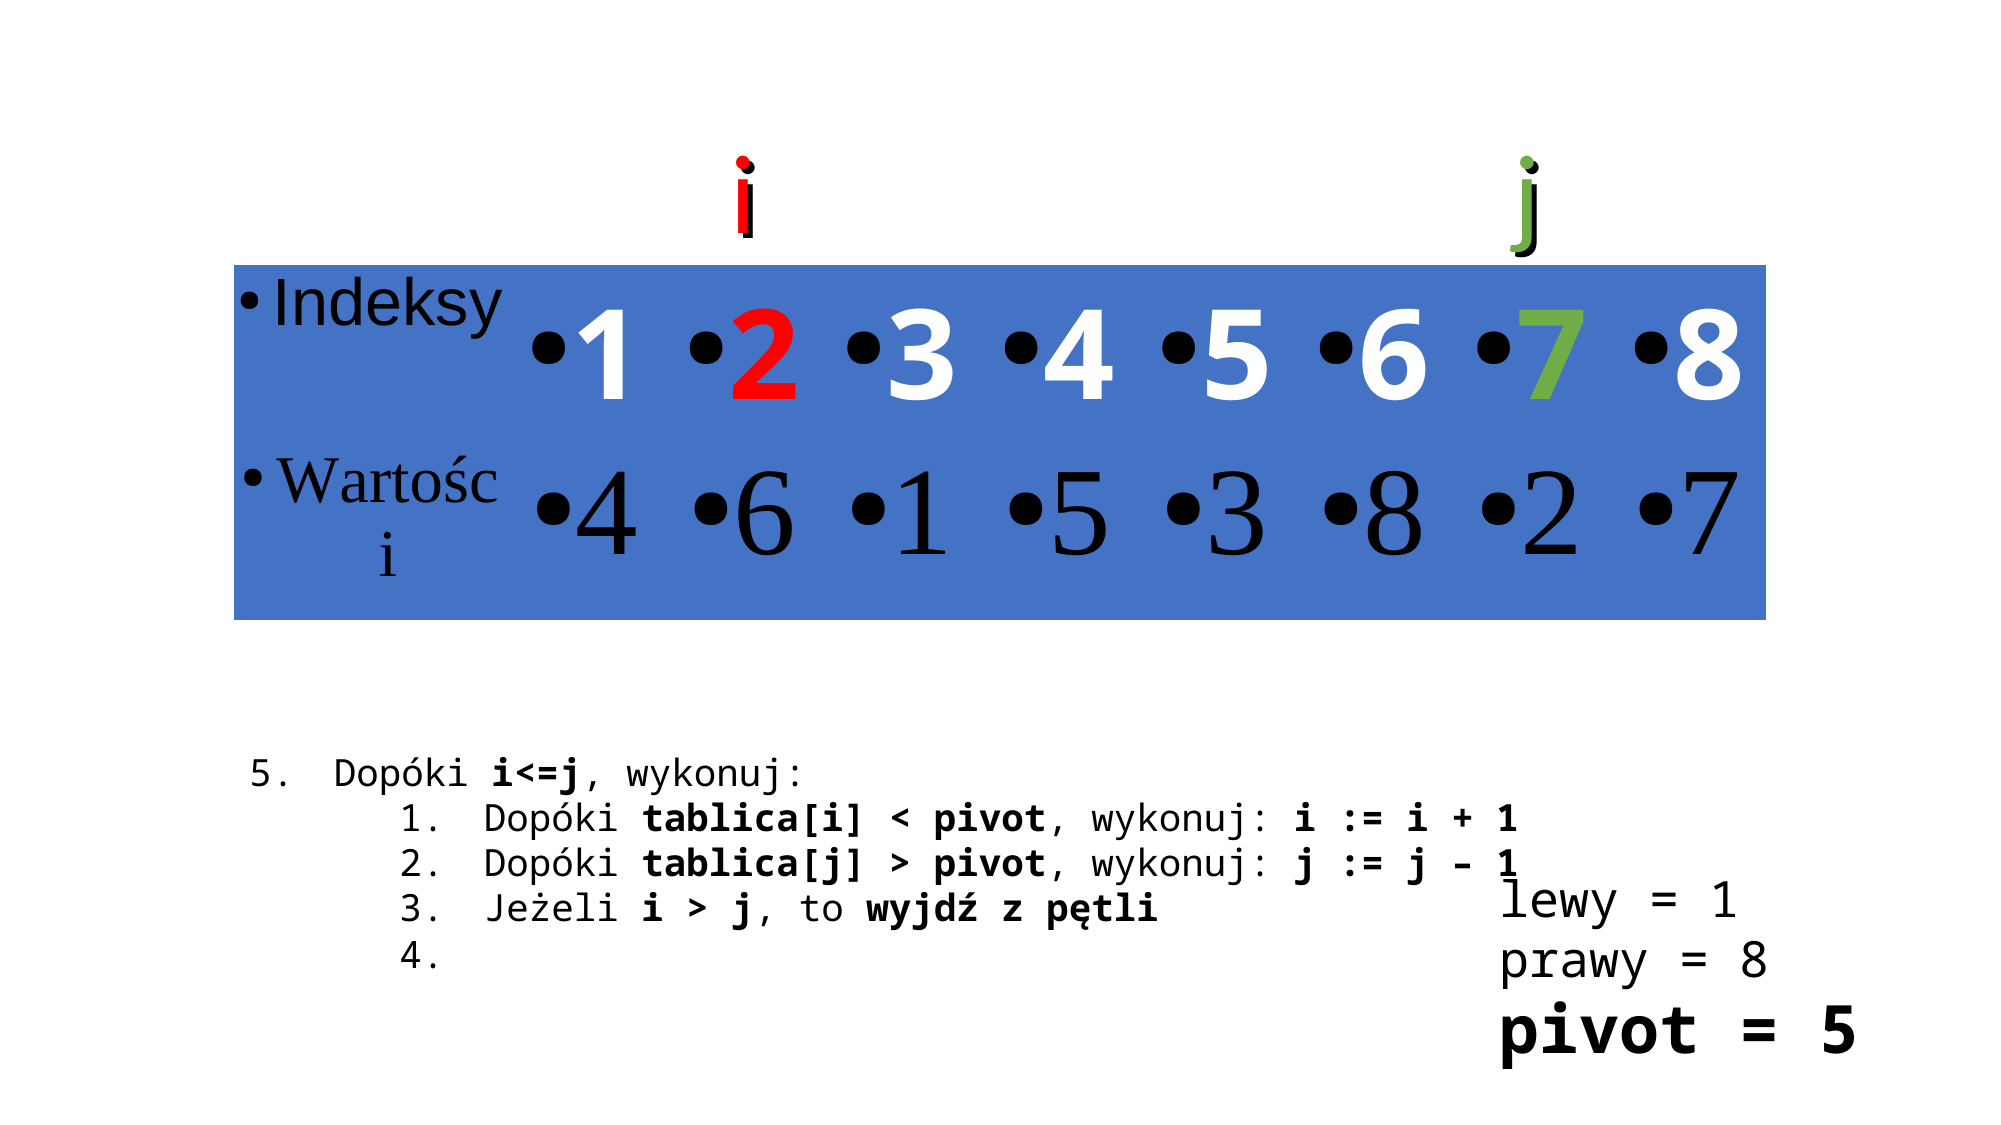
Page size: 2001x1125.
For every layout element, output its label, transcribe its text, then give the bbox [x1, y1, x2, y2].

table_header 4 [978, 265, 1136, 443]
table_header Indeksy [234, 265, 506, 443]
table_cell 5 [978, 443, 1136, 620]
table_header 7 [1451, 265, 1608, 443]
table_header 5 [1136, 265, 1293, 443]
table_cell 8 [1293, 443, 1451, 620]
text_box j [1499, 114, 1556, 264]
text_box i [716, 114, 772, 264]
text_box lewy = 1 prawy = 8 pivot = 5 [1484, 859, 1849, 1077]
table_cell 7 [1608, 443, 1766, 620]
table_header 3 [821, 265, 978, 443]
table_cell 3 [1136, 443, 1293, 620]
table_header 6 [1293, 265, 1451, 443]
text_box Dopóki i<=j, wykonuj: Dopóki tablica[i] < pivot, wykonuj: i := i + 1 Dopóki tablica[j] > pivot, wykonuj: j := j – 1 Jeżeli i > j, to wyjdź z pętli [234, 740, 1382, 984]
table_cell 2 [1451, 443, 1608, 620]
table_cell 1 [821, 443, 978, 620]
table_cell 4 [506, 443, 663, 620]
table_cell 6 [663, 443, 821, 620]
table_cell Wartości [234, 443, 506, 620]
table_header 1 [506, 265, 663, 443]
table_header 8 [1608, 265, 1766, 443]
table_header 2 [663, 265, 821, 443]
